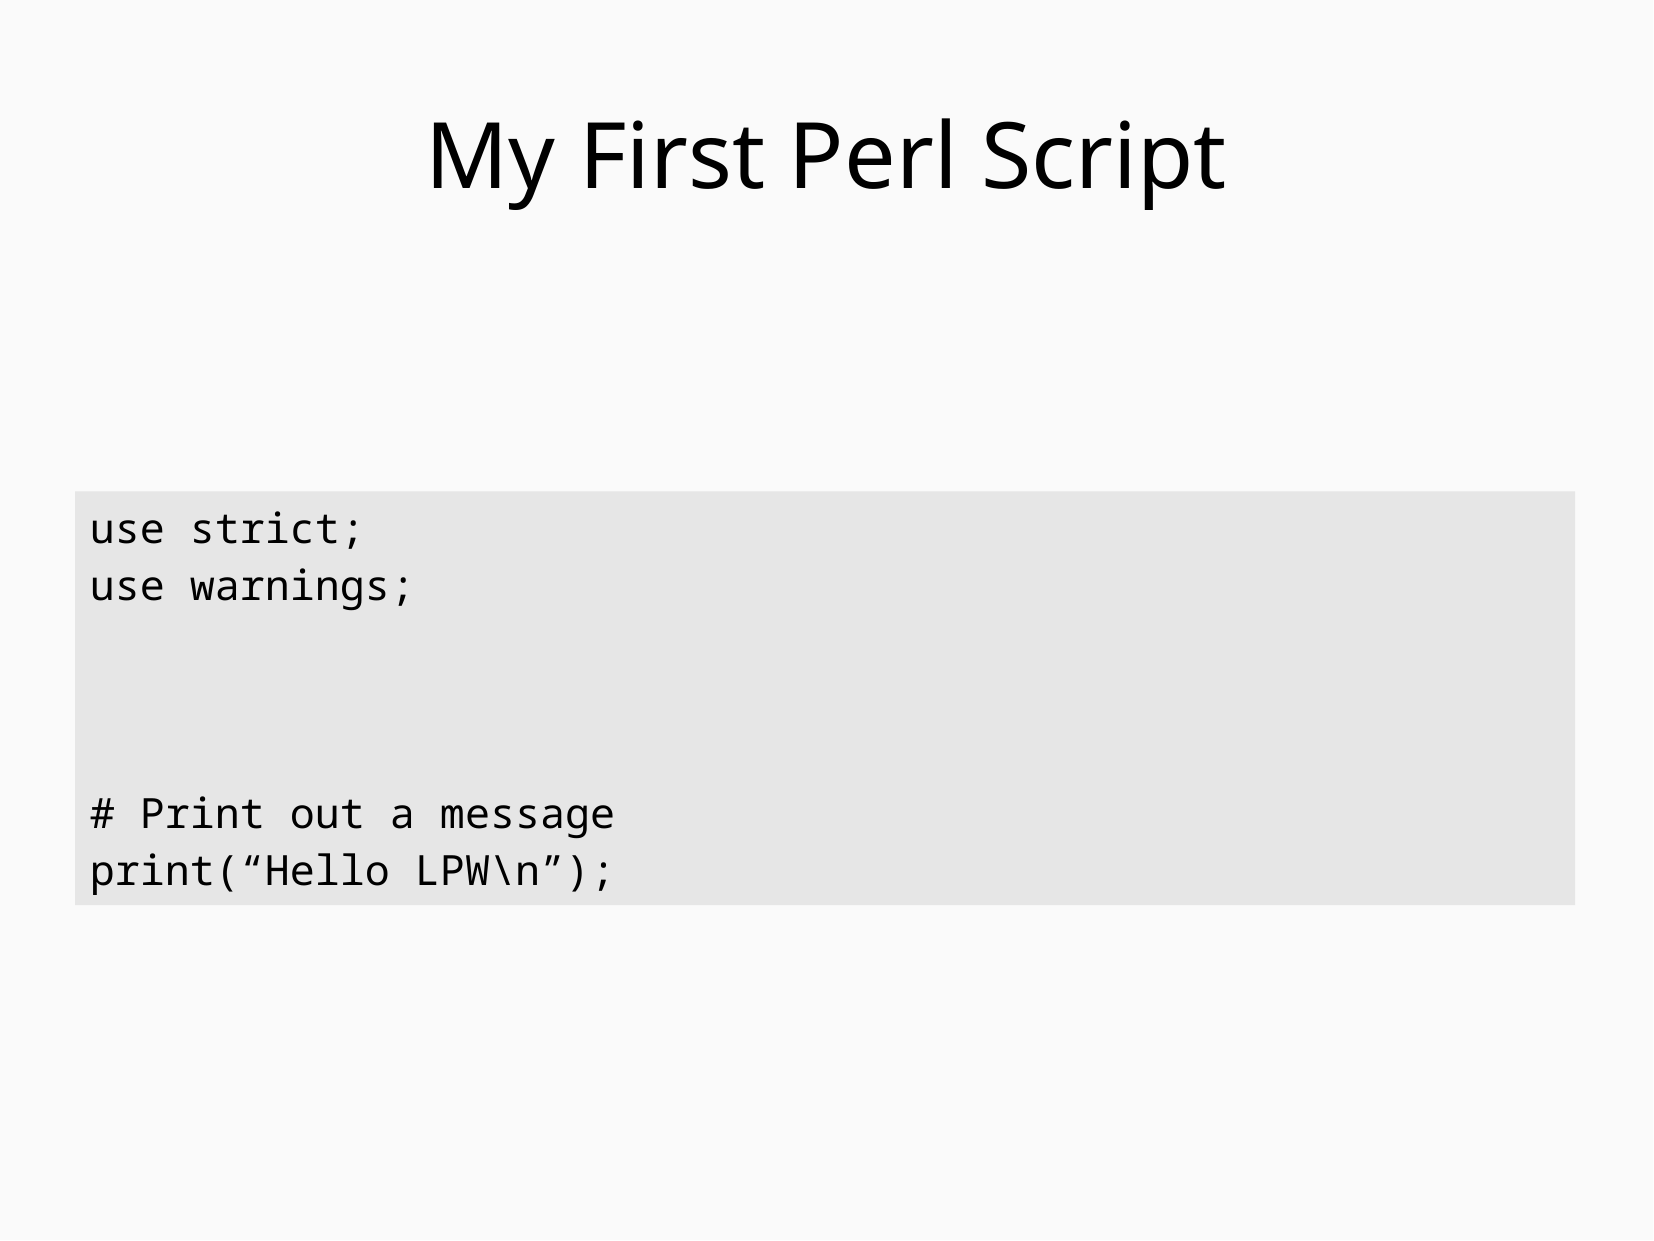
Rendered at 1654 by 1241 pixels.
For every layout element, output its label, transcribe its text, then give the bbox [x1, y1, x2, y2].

title My First Perl Script [82, 49, 1571, 257]
text_box use strict; use warnings; # Print out a message print(“Hello LPW\n”); [75, 491, 1576, 846]
